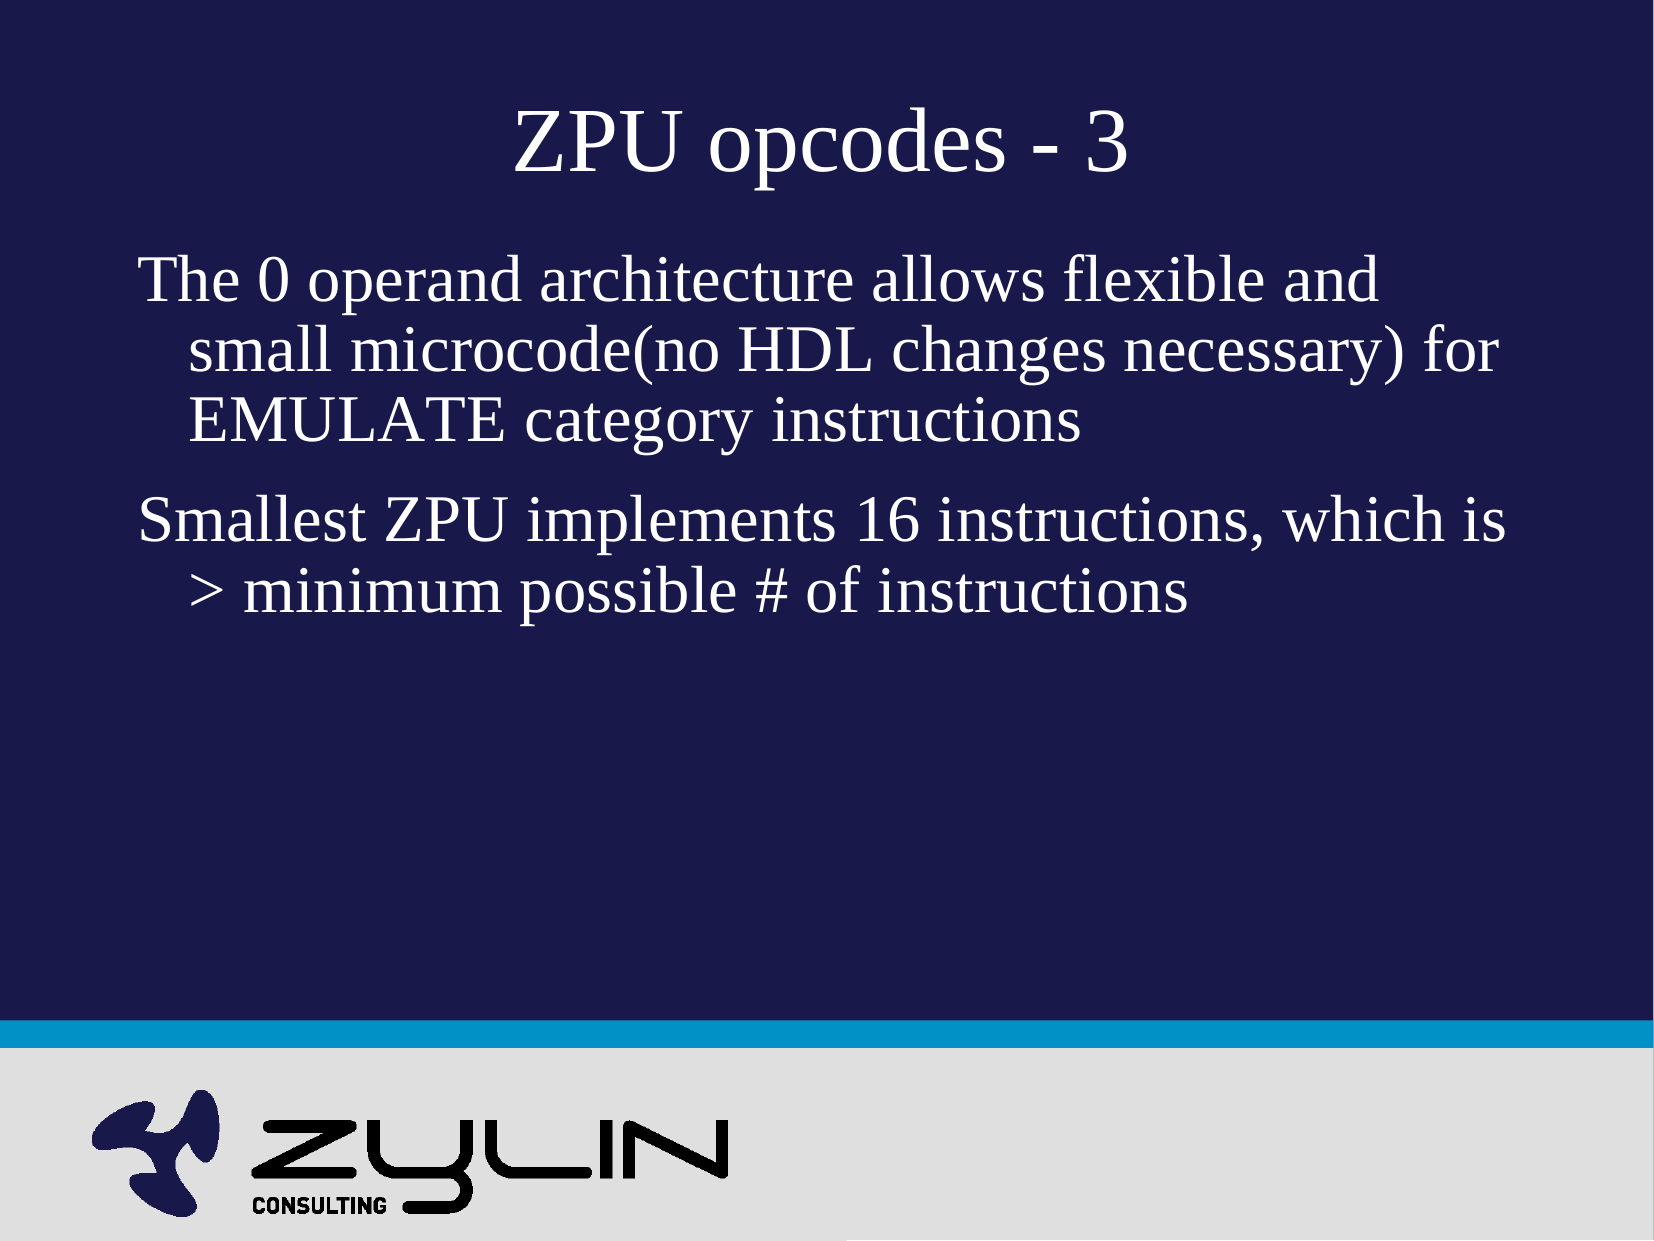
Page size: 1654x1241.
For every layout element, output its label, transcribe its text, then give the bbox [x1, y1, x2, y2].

list The 0 operand architecture allows flexible and small microcode(no HDL changes necessary) for EMULATE category instructions Smallest ZPU implements 16 instructions, which is > minimum possible # of instructions [120, 245, 1533, 1004]
title ZPU opcodes - 3 [117, 79, 1526, 206]
picture [0, 1049, 812, 1241]
text_box [0, 1020, 1654, 1241]
